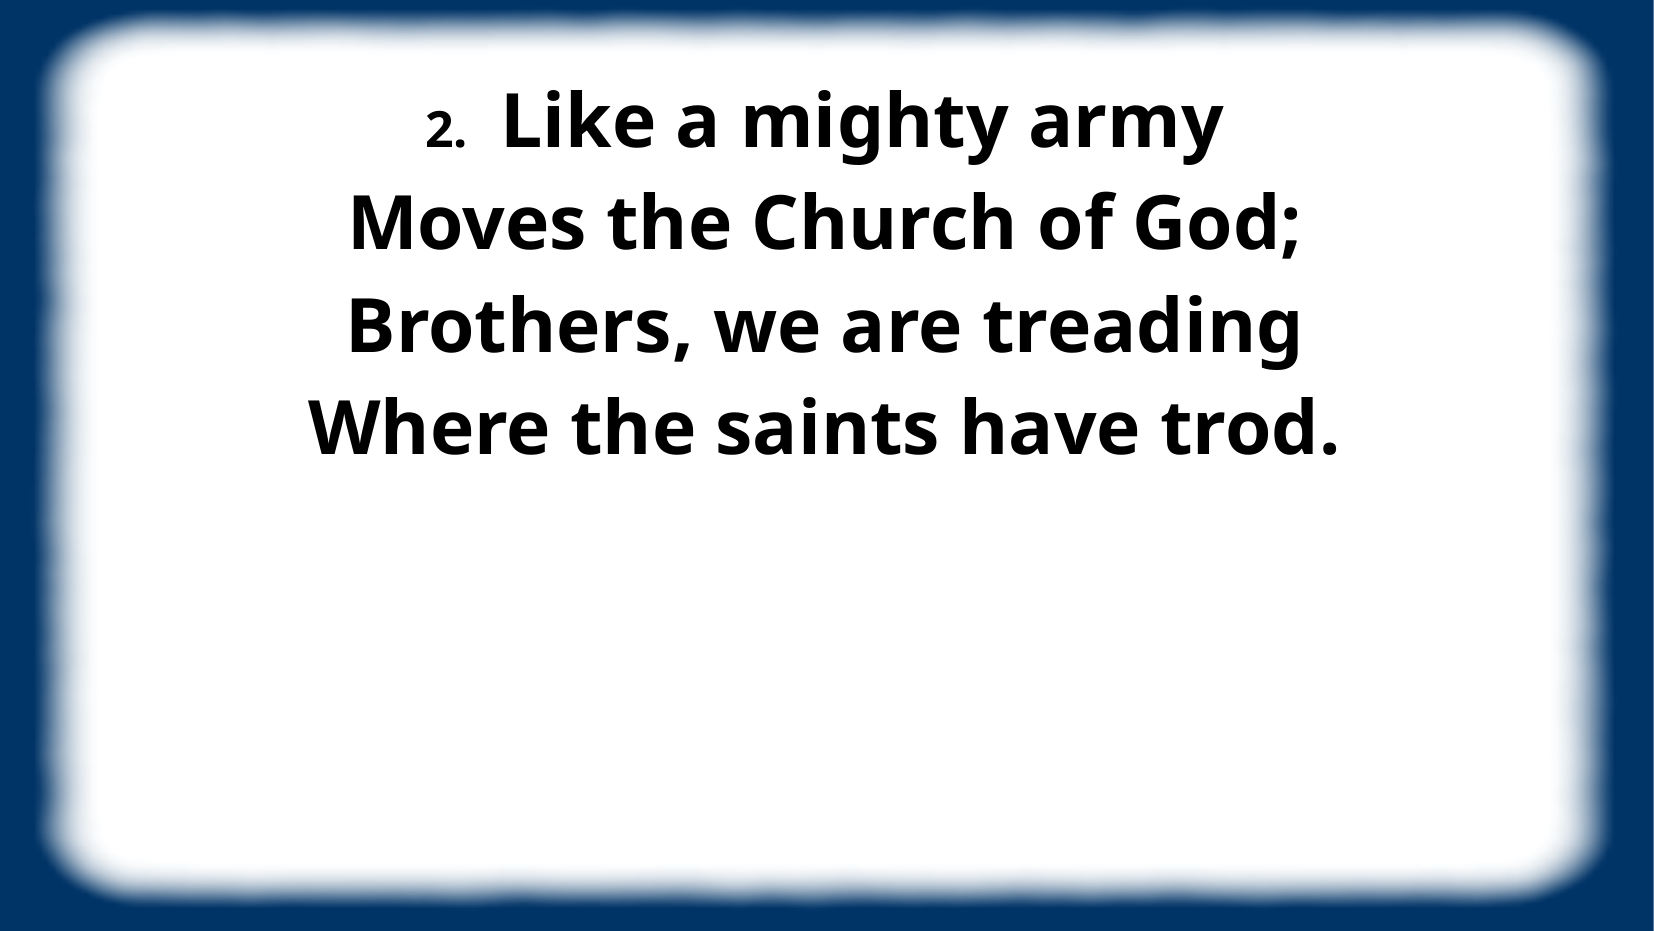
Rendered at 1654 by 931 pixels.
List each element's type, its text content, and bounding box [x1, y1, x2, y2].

picture [0, 0, 1654, 931]
text_box 2. Like a mighty army Moves the Church of God; Brothers, we are treading Where the saints have trod. [105, 60, 1546, 473]
